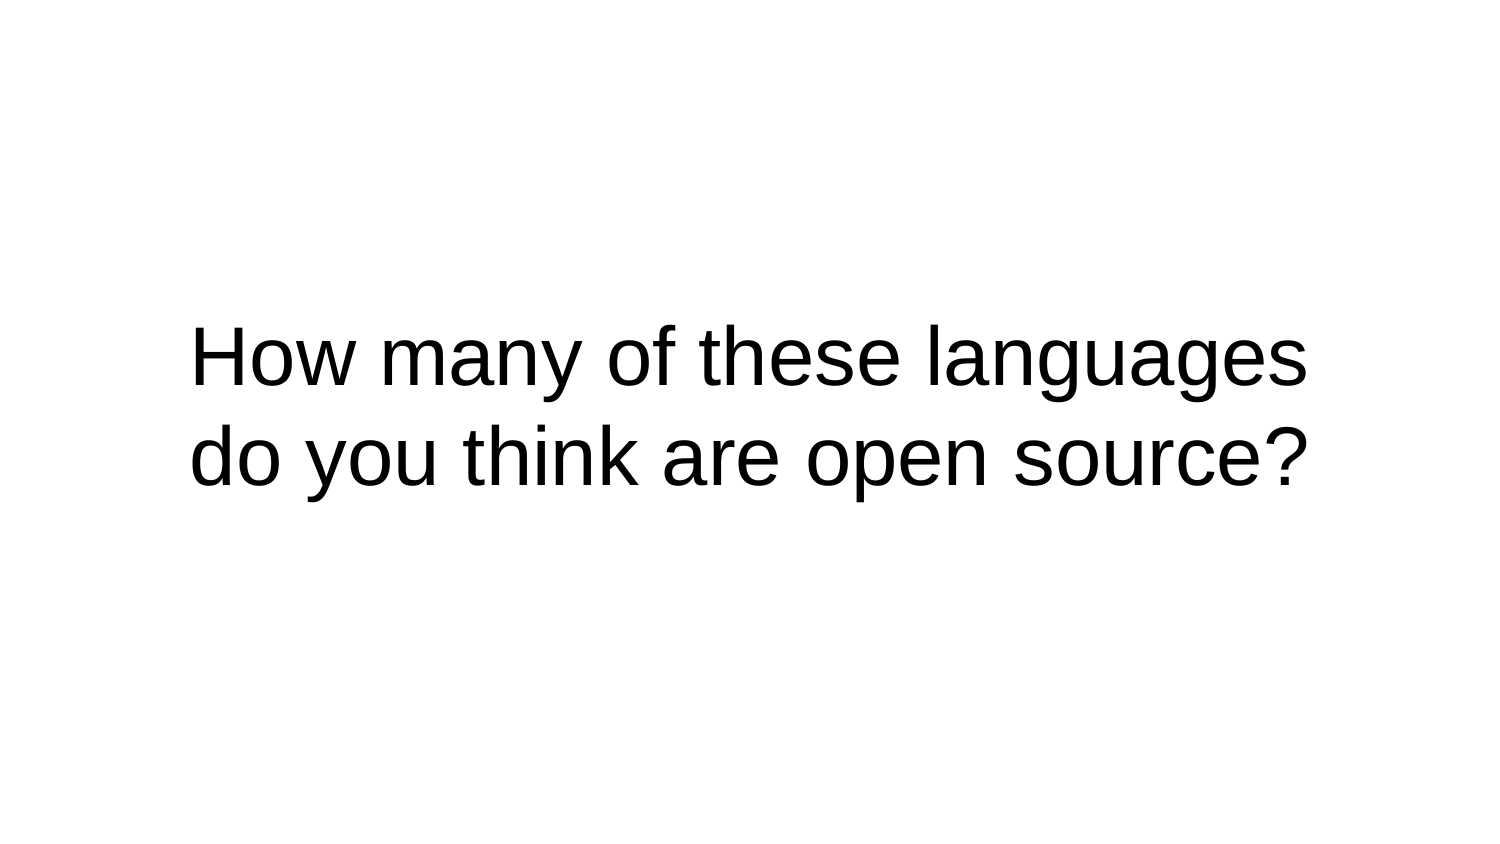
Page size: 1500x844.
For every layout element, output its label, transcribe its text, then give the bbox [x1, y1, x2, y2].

text_box How many of these languages do you think are open source? [152, 287, 1348, 557]
